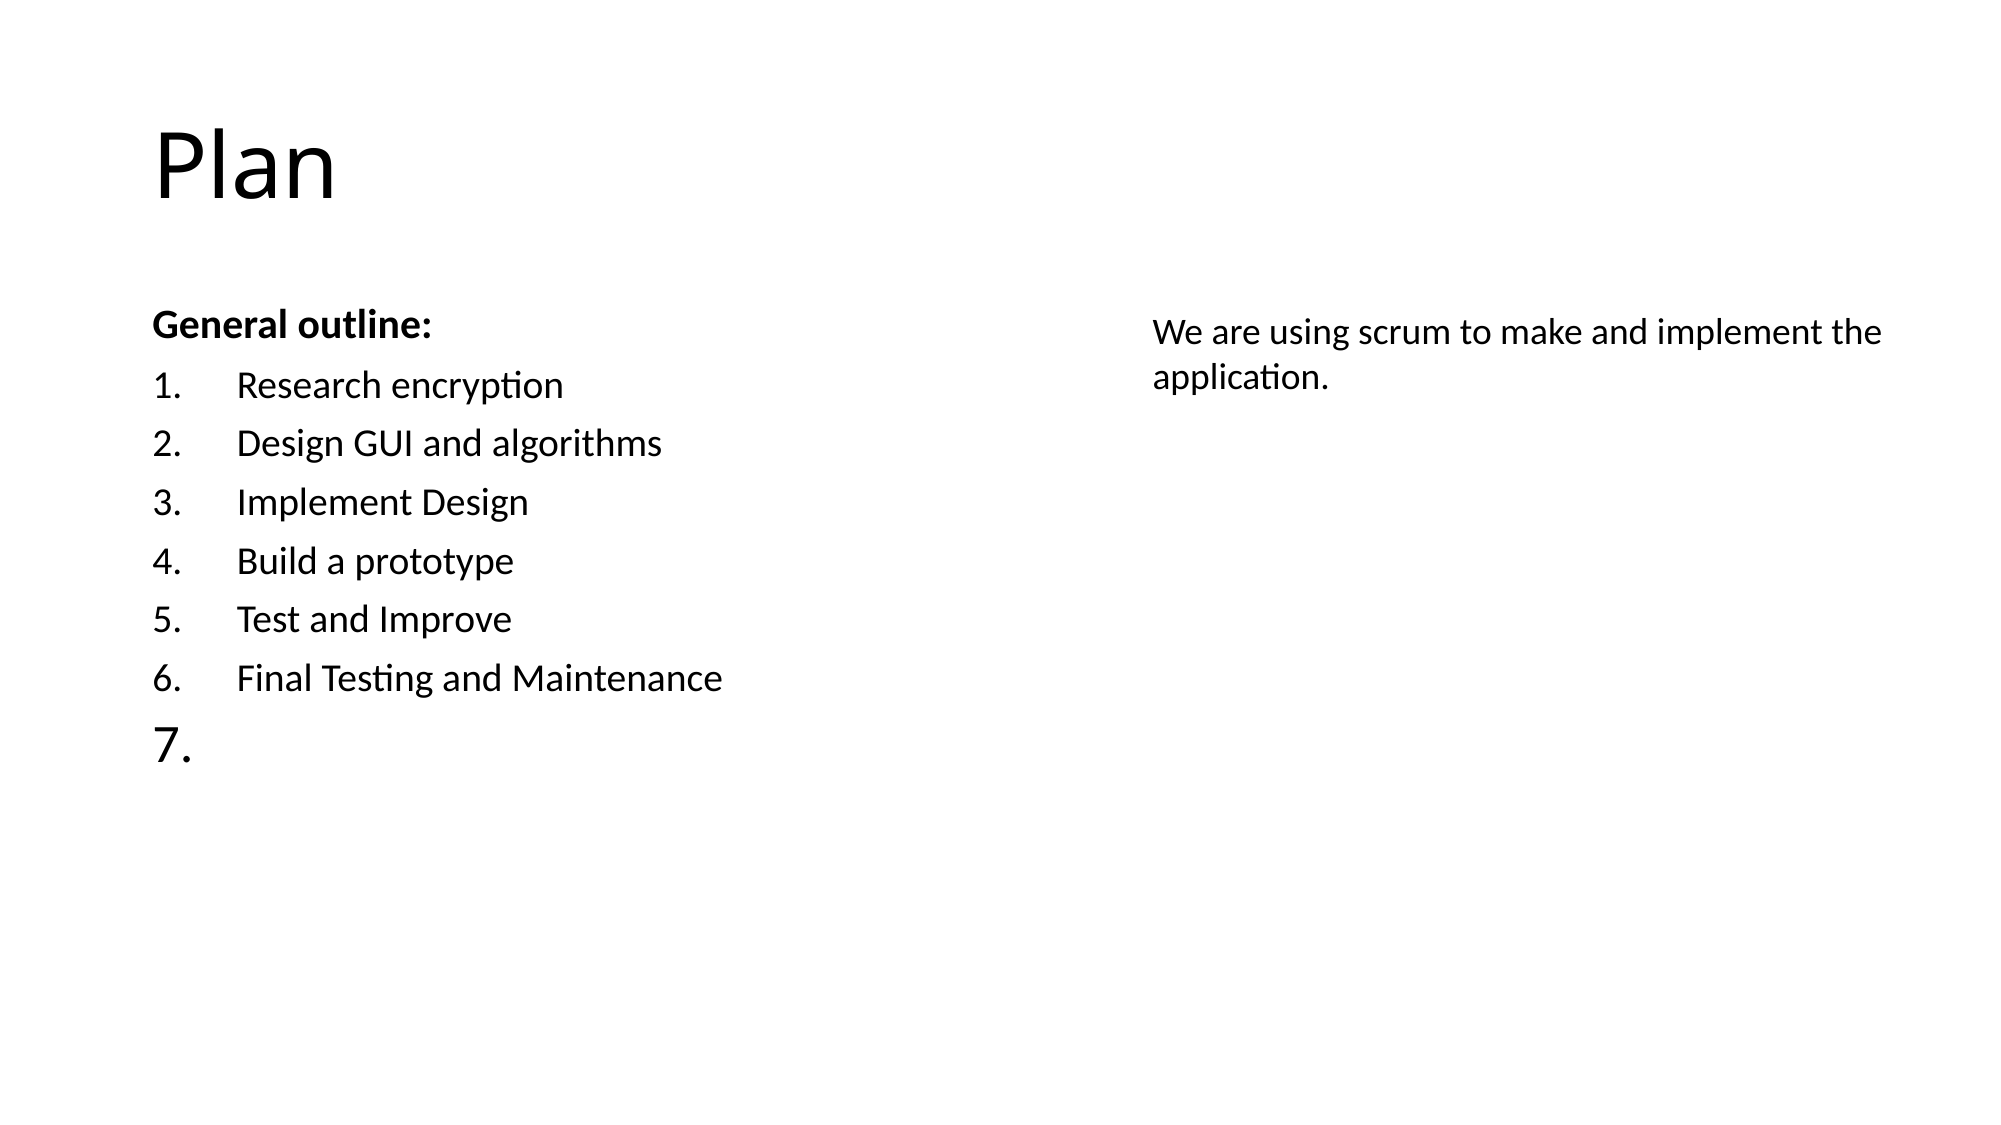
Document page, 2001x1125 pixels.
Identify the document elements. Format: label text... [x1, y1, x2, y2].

text_box We are using scrum to make and implement the application. [1137, 299, 2000, 406]
title Plan [137, 59, 1000, 278]
list General outline: Research encryption Design GUI and algorithms Implement Design Build a prototype Test and Improve Final Testing and Maintenance [137, 299, 1000, 723]
